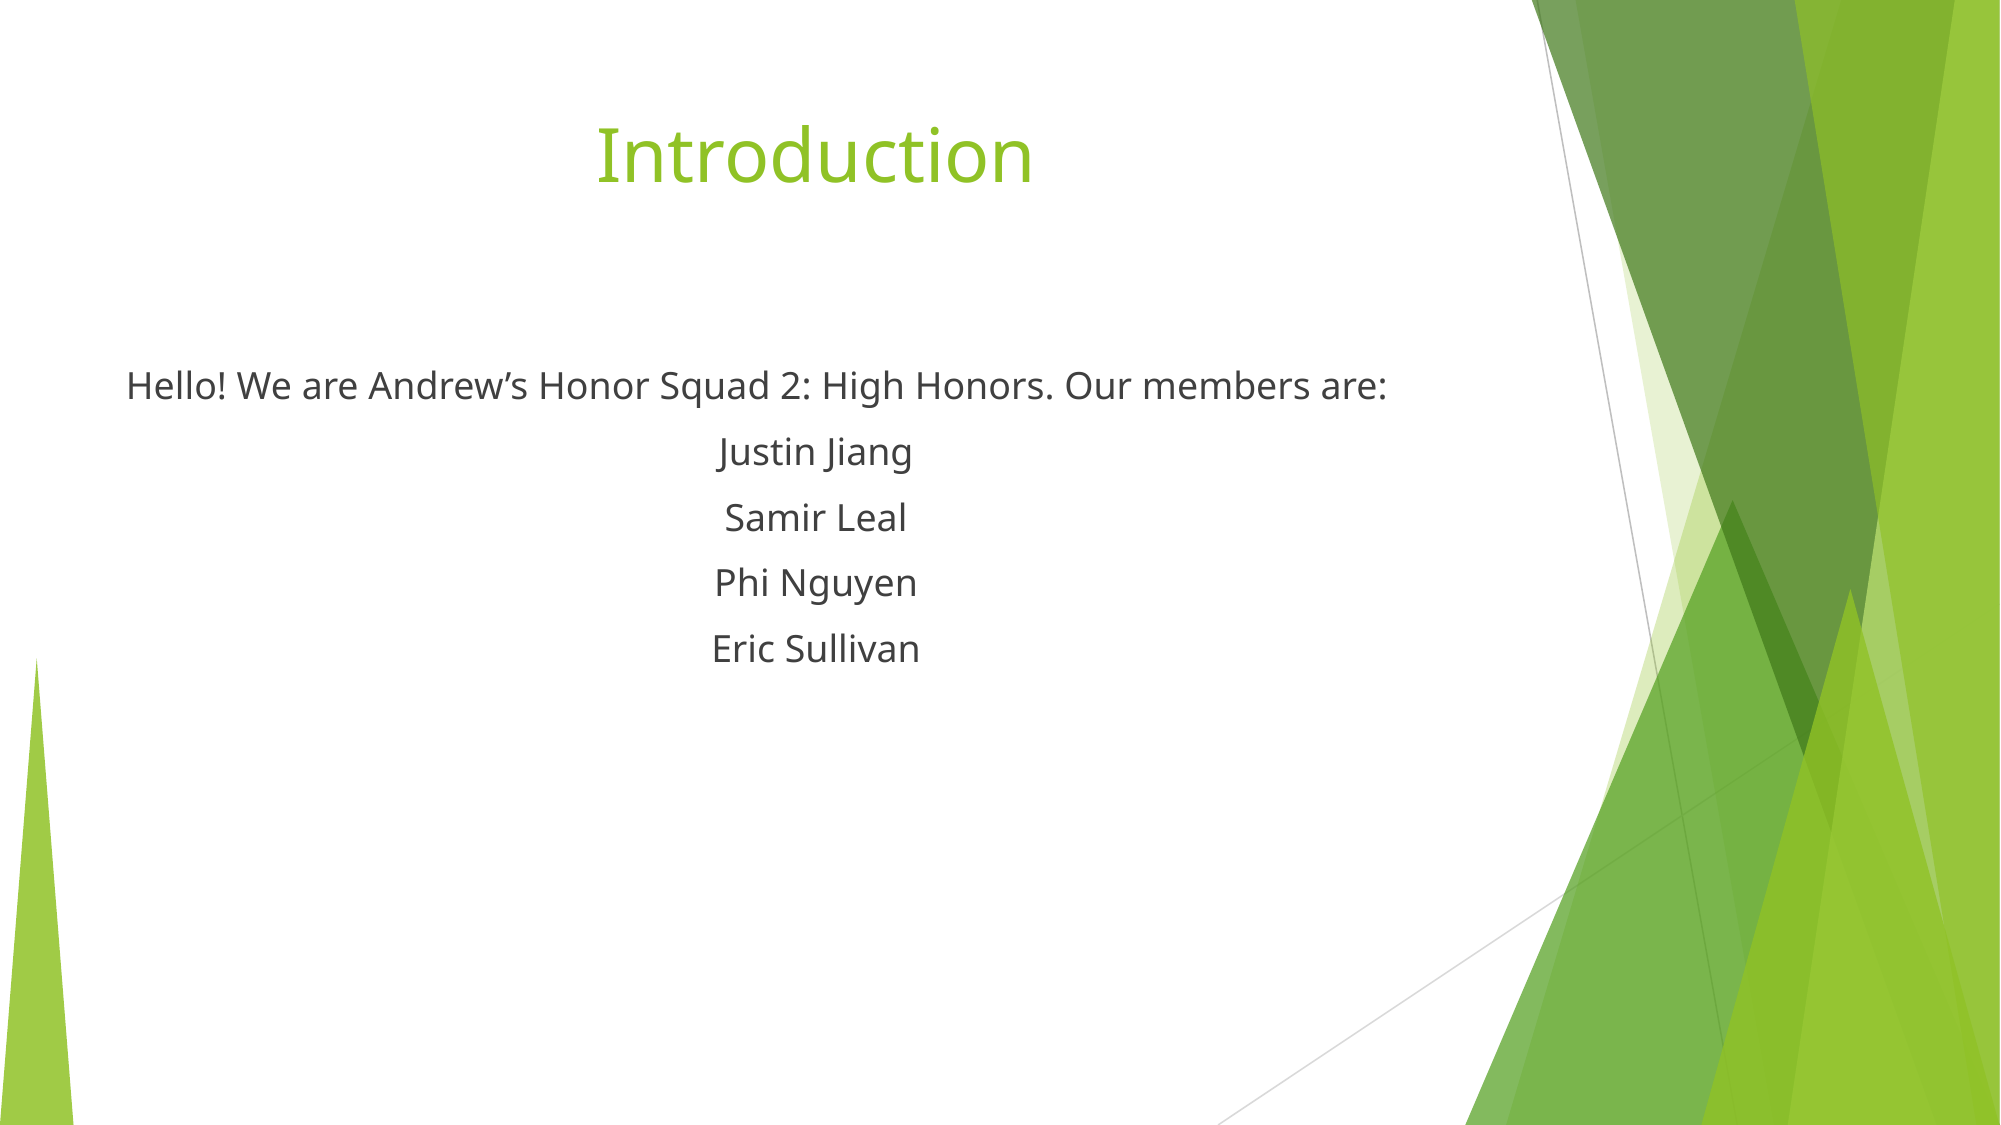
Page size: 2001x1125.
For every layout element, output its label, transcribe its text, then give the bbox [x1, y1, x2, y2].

title Introduction [111, 99, 1522, 317]
list Hello! We are Andrew’s Honor Squad 2: High Honors. Our members are: Justin Jiang Samir Leal Phi Nguyen Eric Sullivan [111, 354, 1522, 992]
